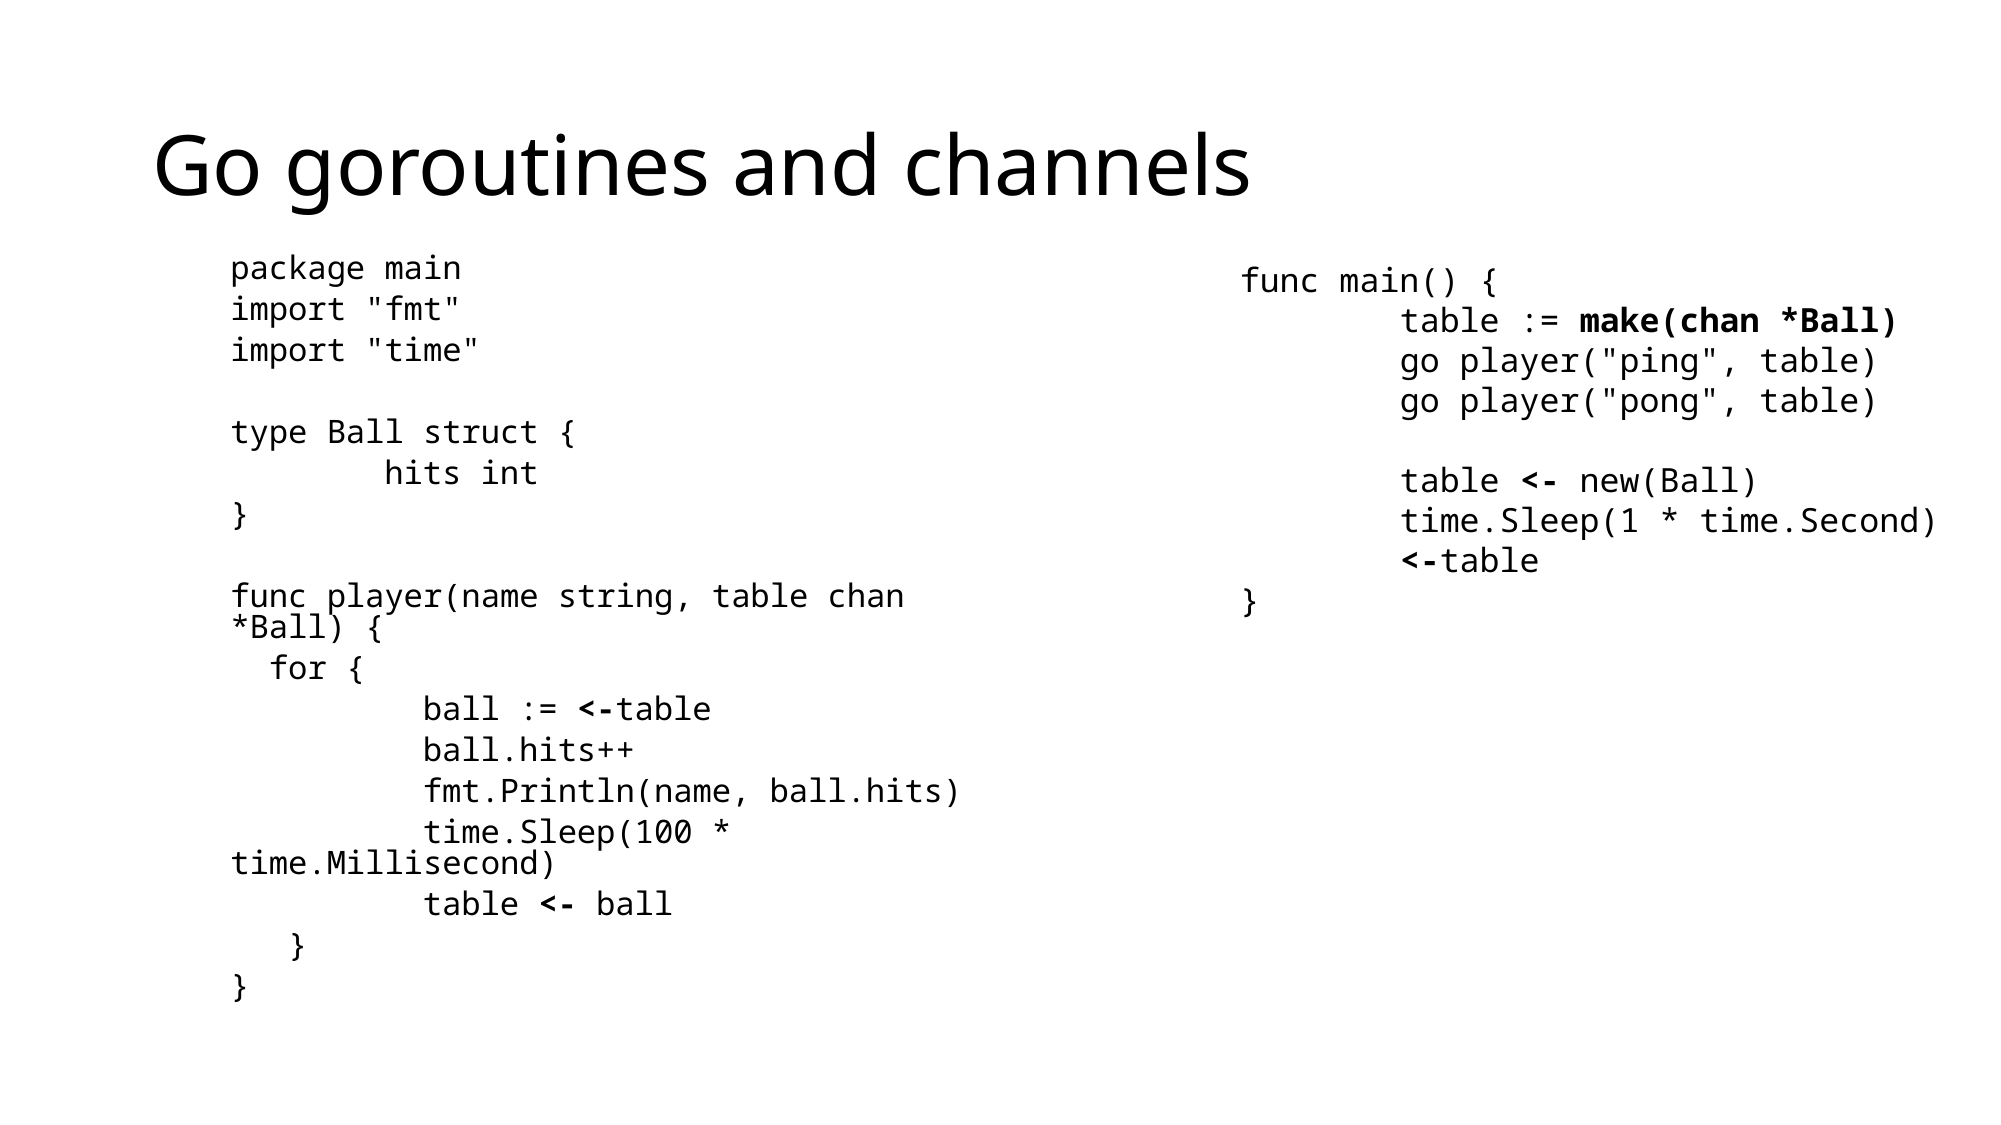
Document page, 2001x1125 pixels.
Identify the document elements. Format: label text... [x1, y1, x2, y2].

list package main import "fmt" import "time" type Ball struct { hits int } func player(name string, table chan *Ball) { for { ball := <-table ball.hits++ fmt.Println(name, ball.hits) time.Sleep(100 * time.Millisecond) table <- ball } } [69, 247, 1017, 1014]
title Go goroutines and channels [137, 59, 1863, 278]
text_box func main() { table := make(chan *Ball) go player("ping", table) go player("pong", table) table <- new(Ball) time.Sleep(1 * time.Second) <-table } [1074, 251, 1826, 677]
